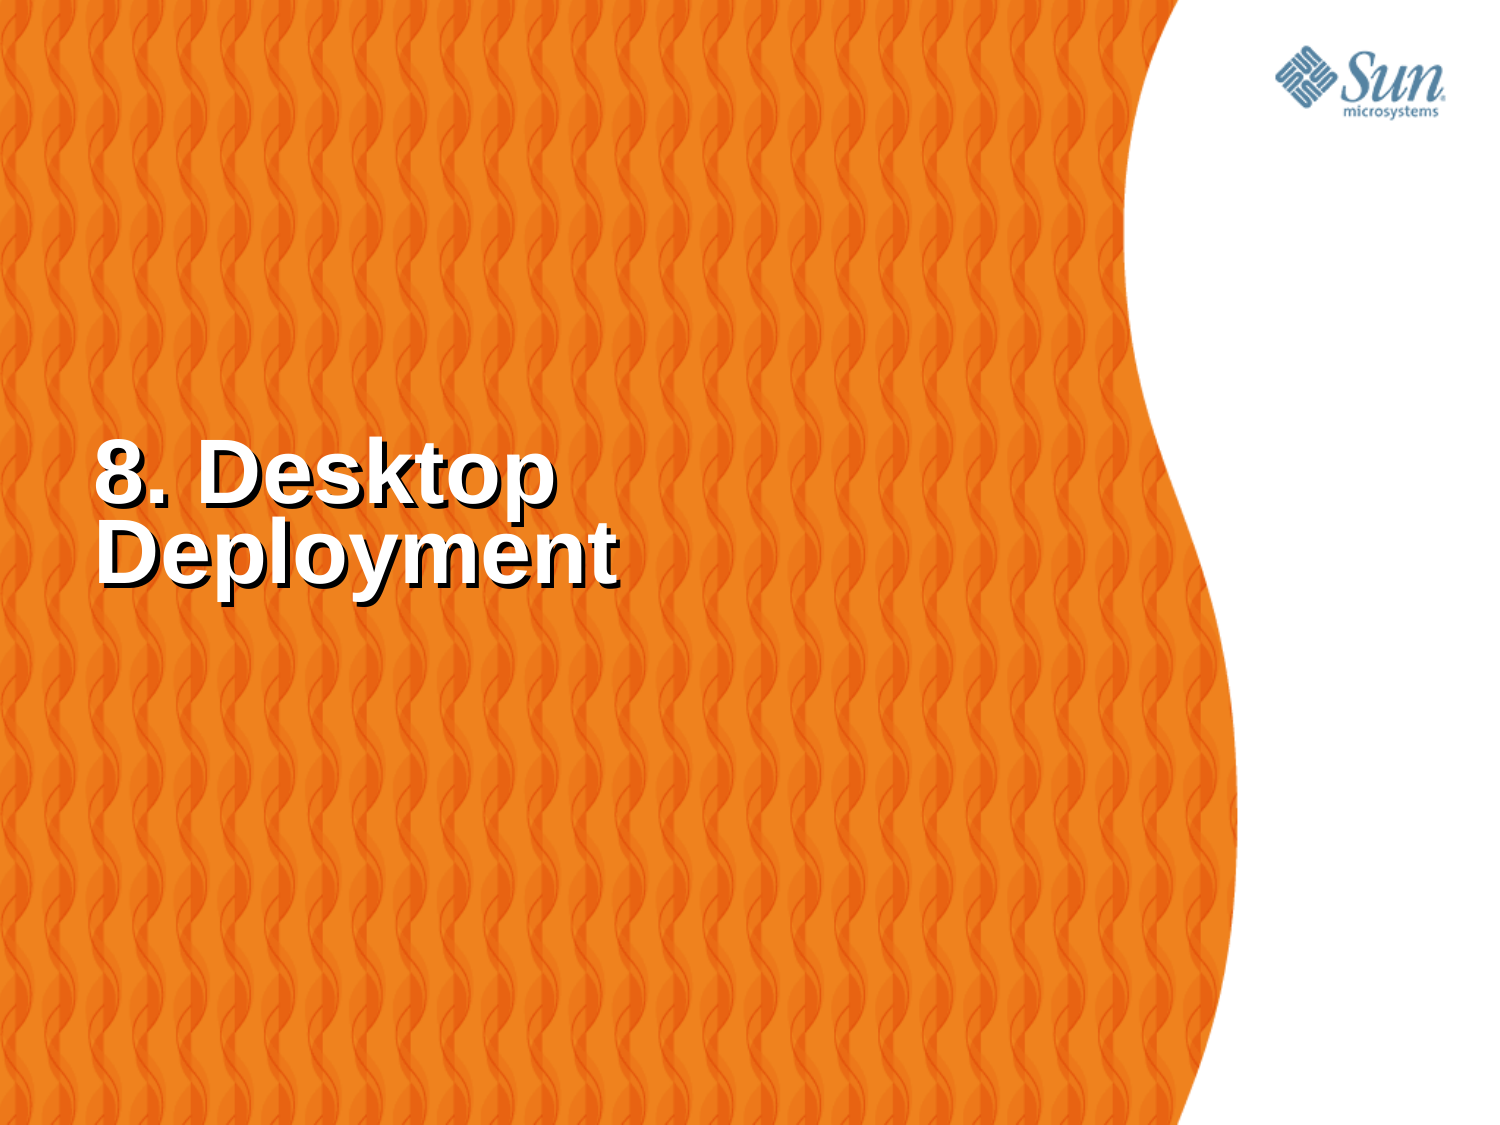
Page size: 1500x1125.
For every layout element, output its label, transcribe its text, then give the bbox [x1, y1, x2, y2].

picture [0, 0, 1500, 1125]
title 8. Desktop Deployment [93, 417, 1059, 601]
